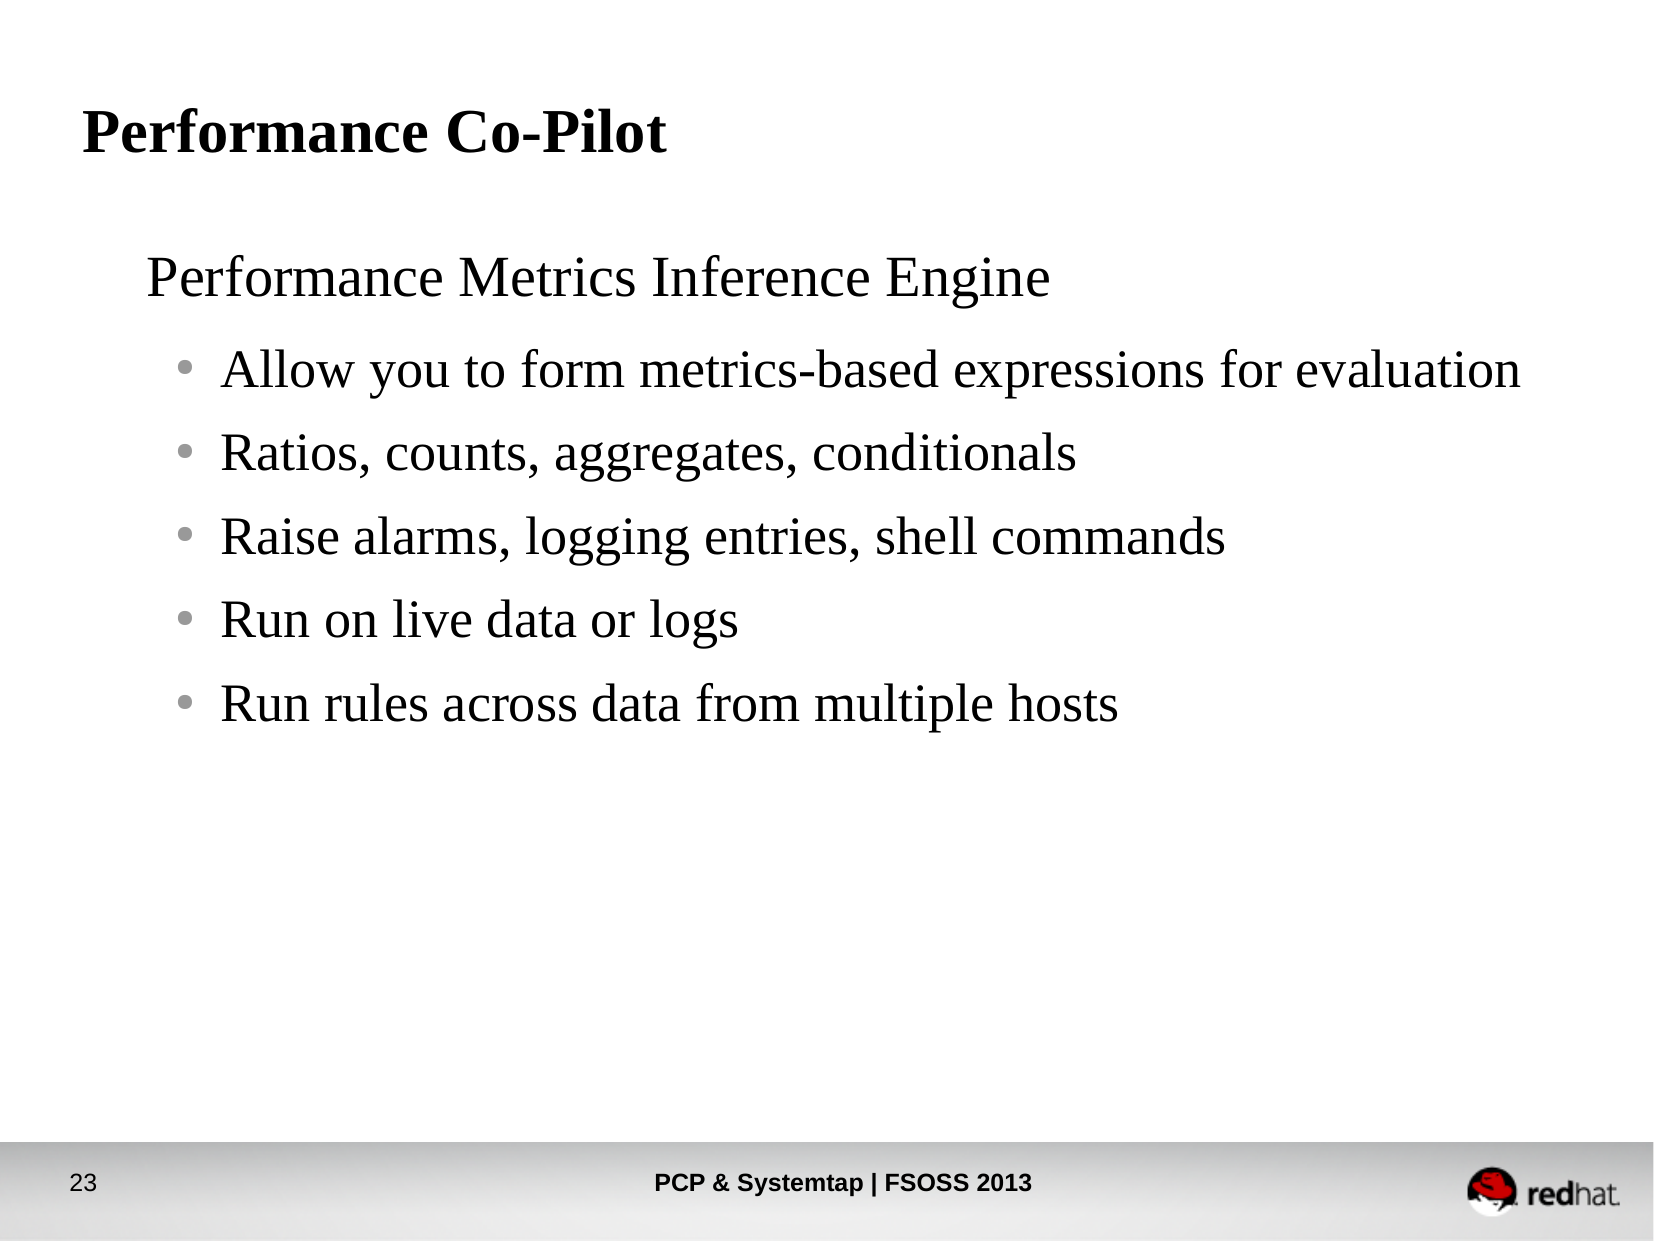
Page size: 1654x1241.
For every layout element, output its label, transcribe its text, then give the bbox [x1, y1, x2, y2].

picture [0, 1142, 1654, 1241]
list Performance Metrics Inference Engine Allow you to form metrics-based expressions for evaluation Ratios, counts, aggregates, conditionals Raise alarms, logging entries, shell commands Run on live data or logs Run rules across data from multiple hosts [86, 244, 1576, 1039]
title Performance Co-Pilot [82, 37, 1571, 226]
